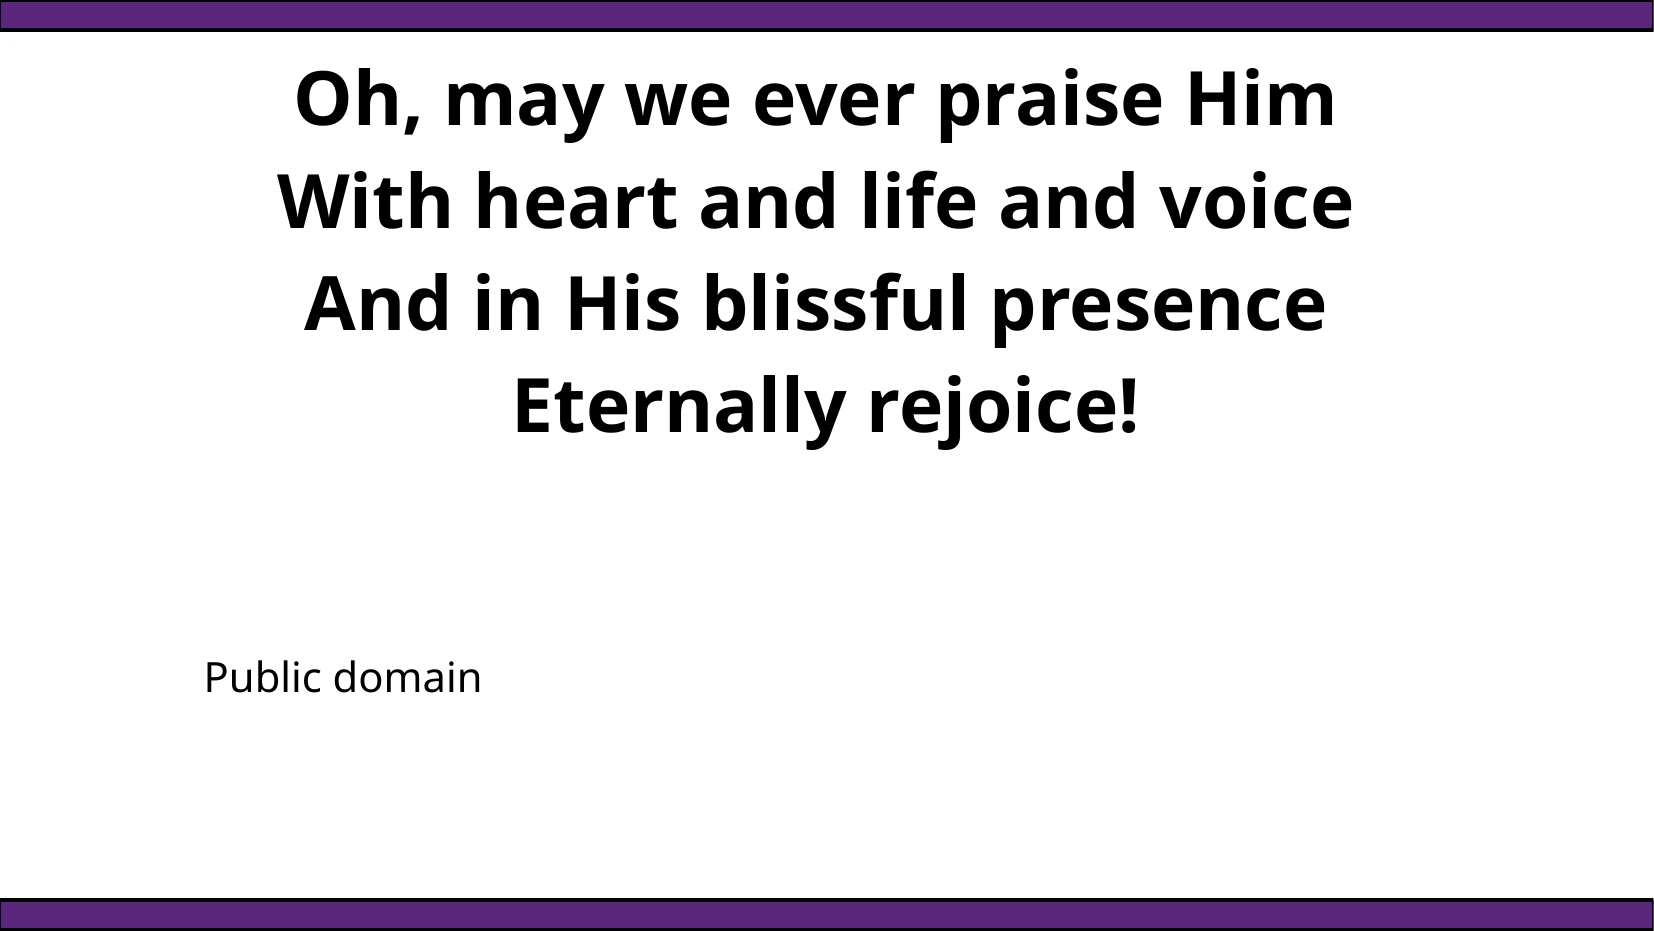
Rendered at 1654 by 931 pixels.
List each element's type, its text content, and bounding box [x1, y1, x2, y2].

text_box [0, 0, 1654, 31]
picture [0, 31, 1654, 900]
text_box [0, 900, 1654, 931]
text_box Oh, may we ever praise Him With heart and life and voice And in His blissful presence Eternally rejoice! Public domain [60, 38, 1593, 769]
